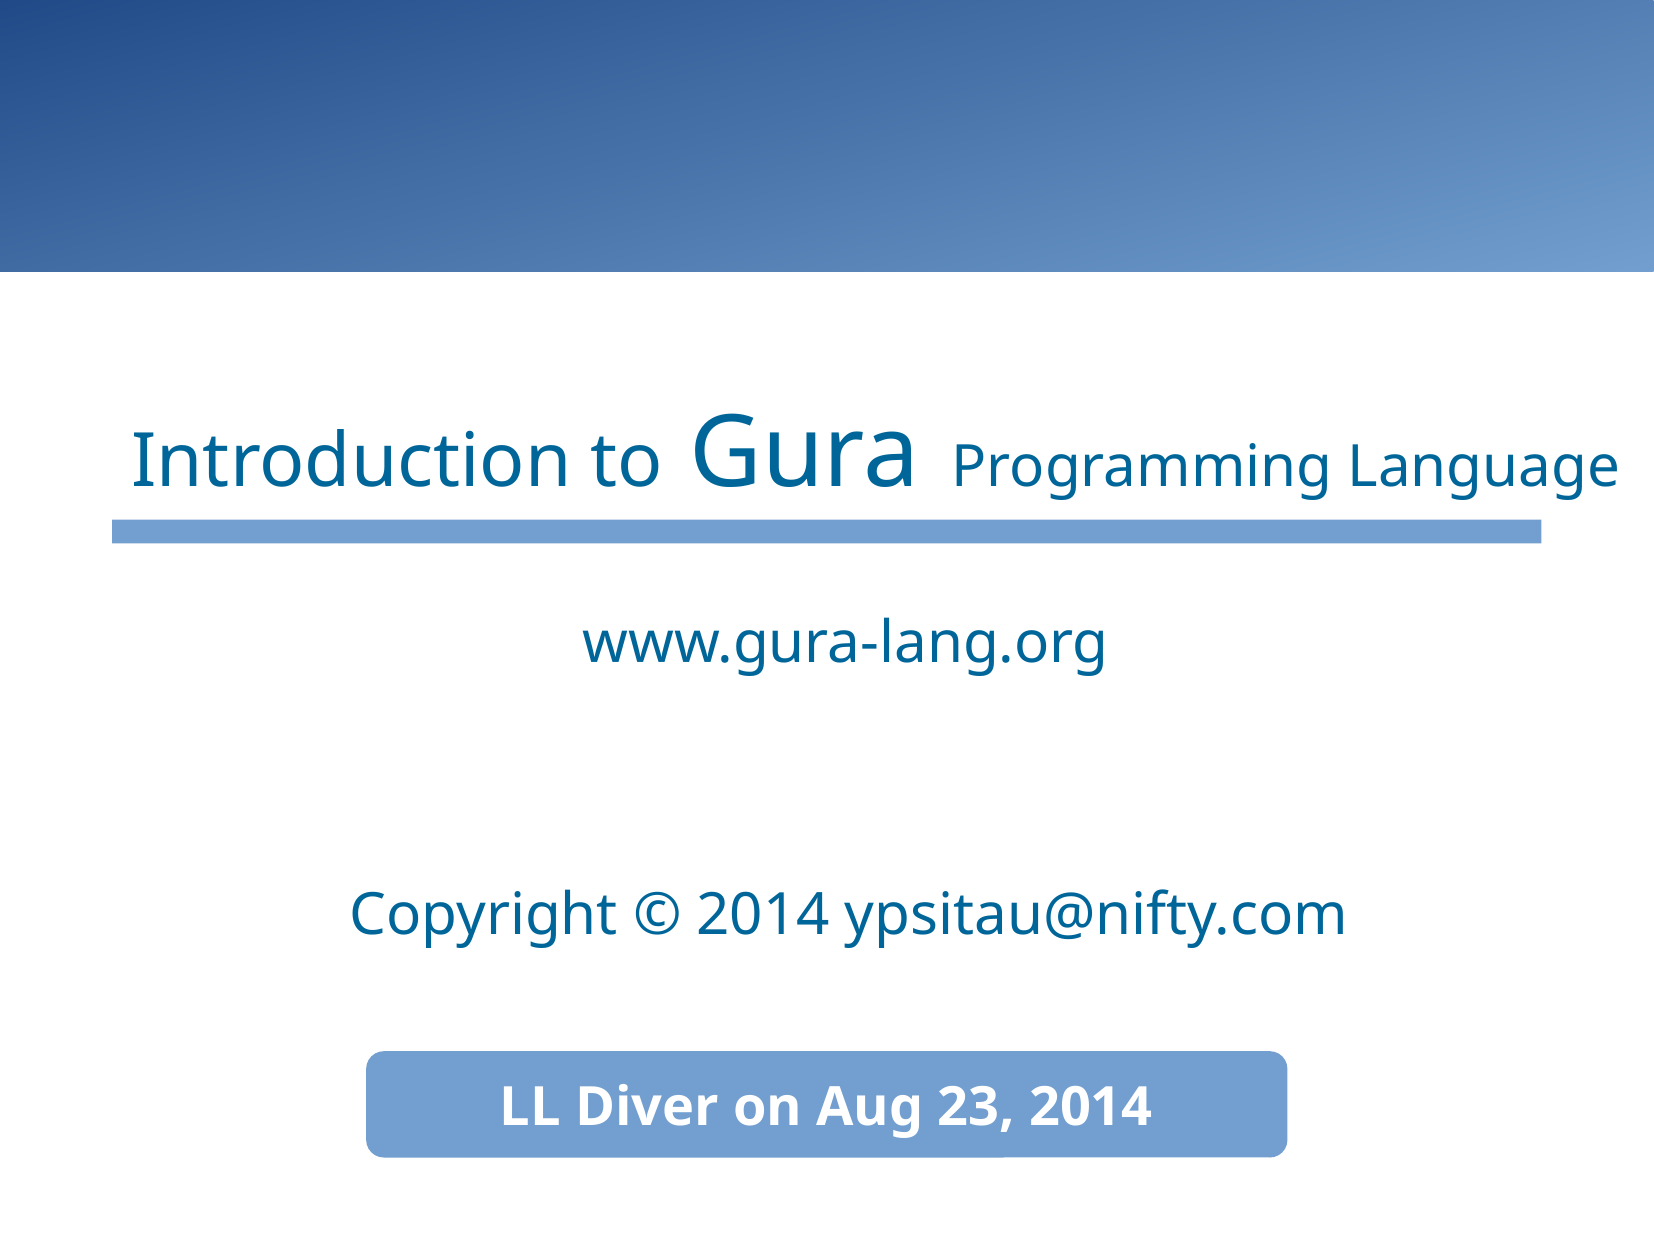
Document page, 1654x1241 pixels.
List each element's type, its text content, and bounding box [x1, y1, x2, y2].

text_box www.gura-lang.org [567, 592, 1086, 686]
text_box [112, 519, 1542, 544]
text_box LL Diver on Aug 23, 2014 [366, 1051, 1288, 1158]
text_box Introduction to Gura Programming Language [116, 345, 1538, 519]
text_box Copyright © 2014 ypsitau@nifty.com [334, 864, 1319, 957]
